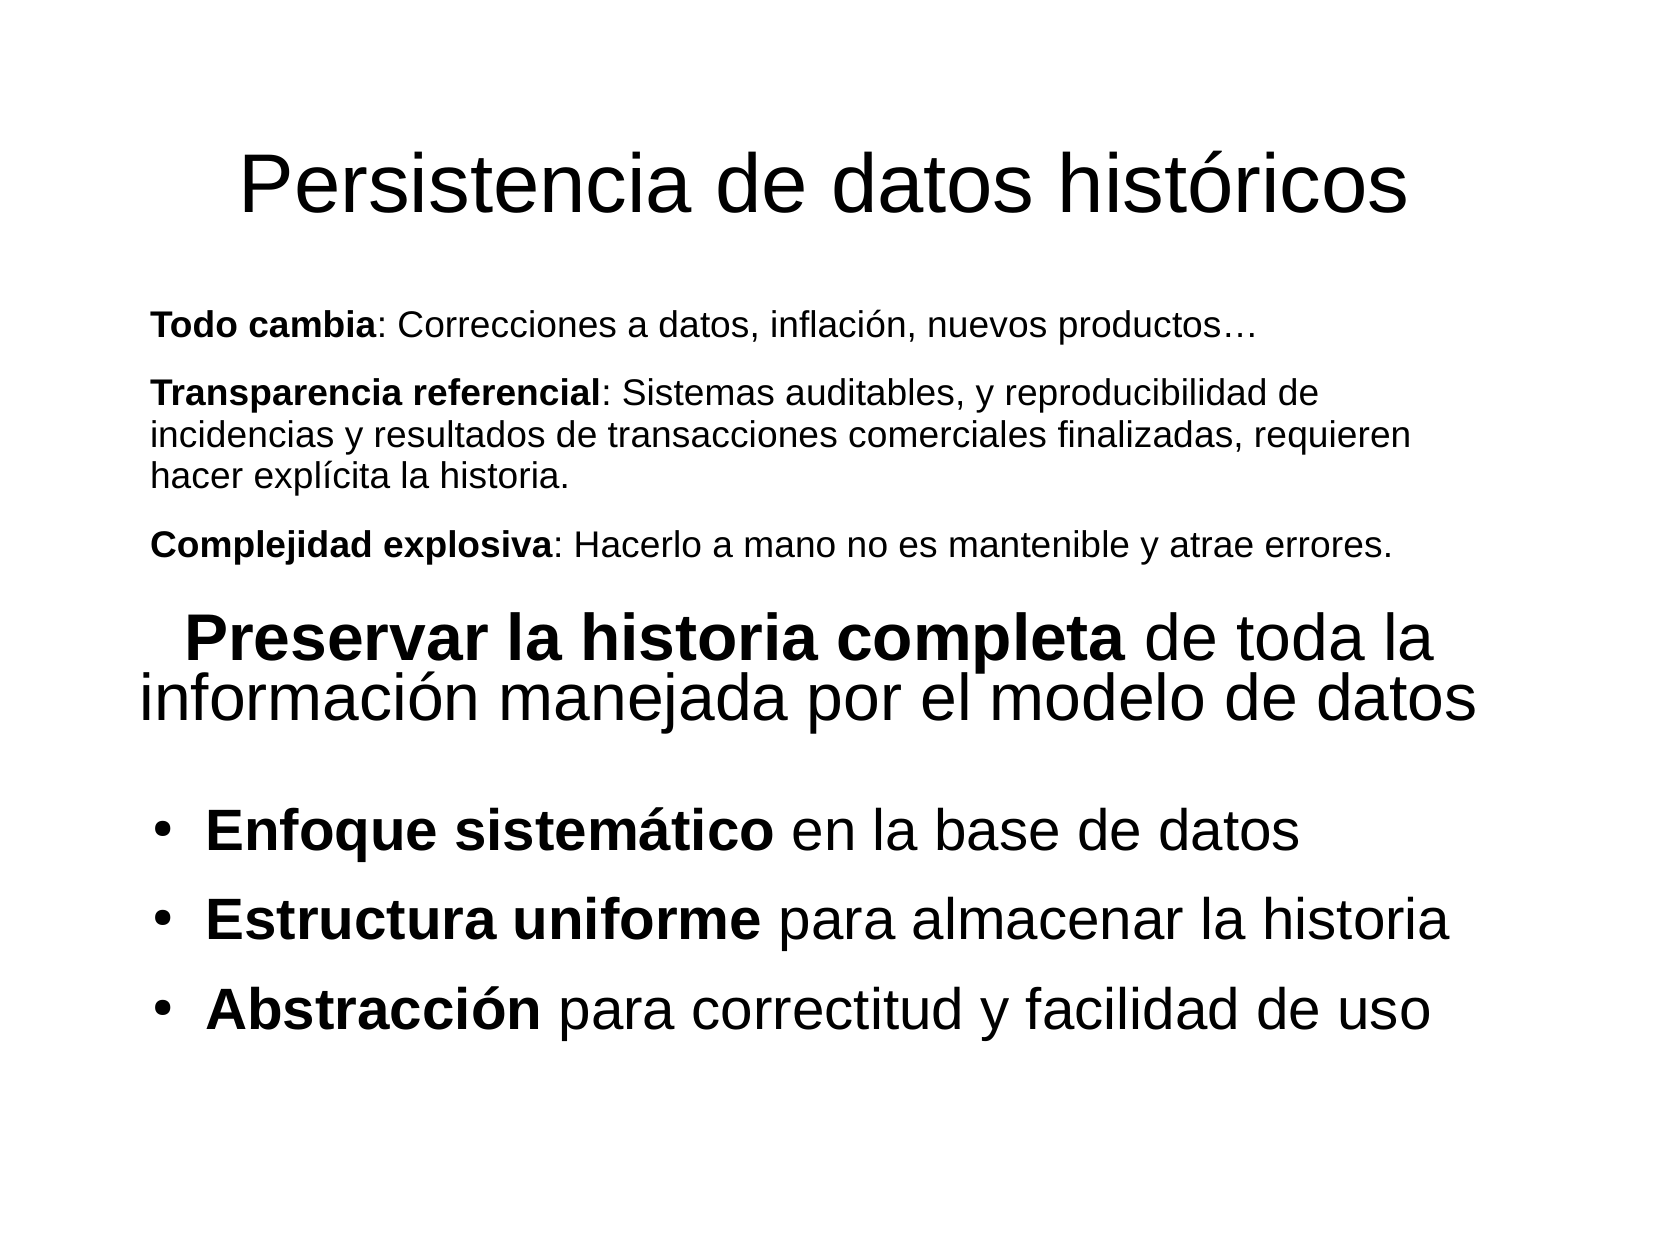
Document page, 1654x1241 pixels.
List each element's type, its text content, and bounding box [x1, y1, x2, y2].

list Preservar la historia completa de toda la información manejada por el modelo de datos [134, 615, 1485, 752]
list Enfoque sistemático en la base de datos Estructura uniforme para almacenar la historia Abstracción para correctitud y facilidad de uso [134, 802, 1485, 1126]
title Persistencia de datos históricos [80, 96, 1569, 304]
list Todo cambia: Correcciones a datos, inflación, nuevos productos… Transparencia referencial: Sistemas auditables, y reproducibilidad de incidencias y resultados de transacciones comerciales finalizadas, requieren hacer explícita la historia. Complejidad explosiva: Hacerlo a mano no es mantenible y atrae errores. [150, 303, 1501, 571]
